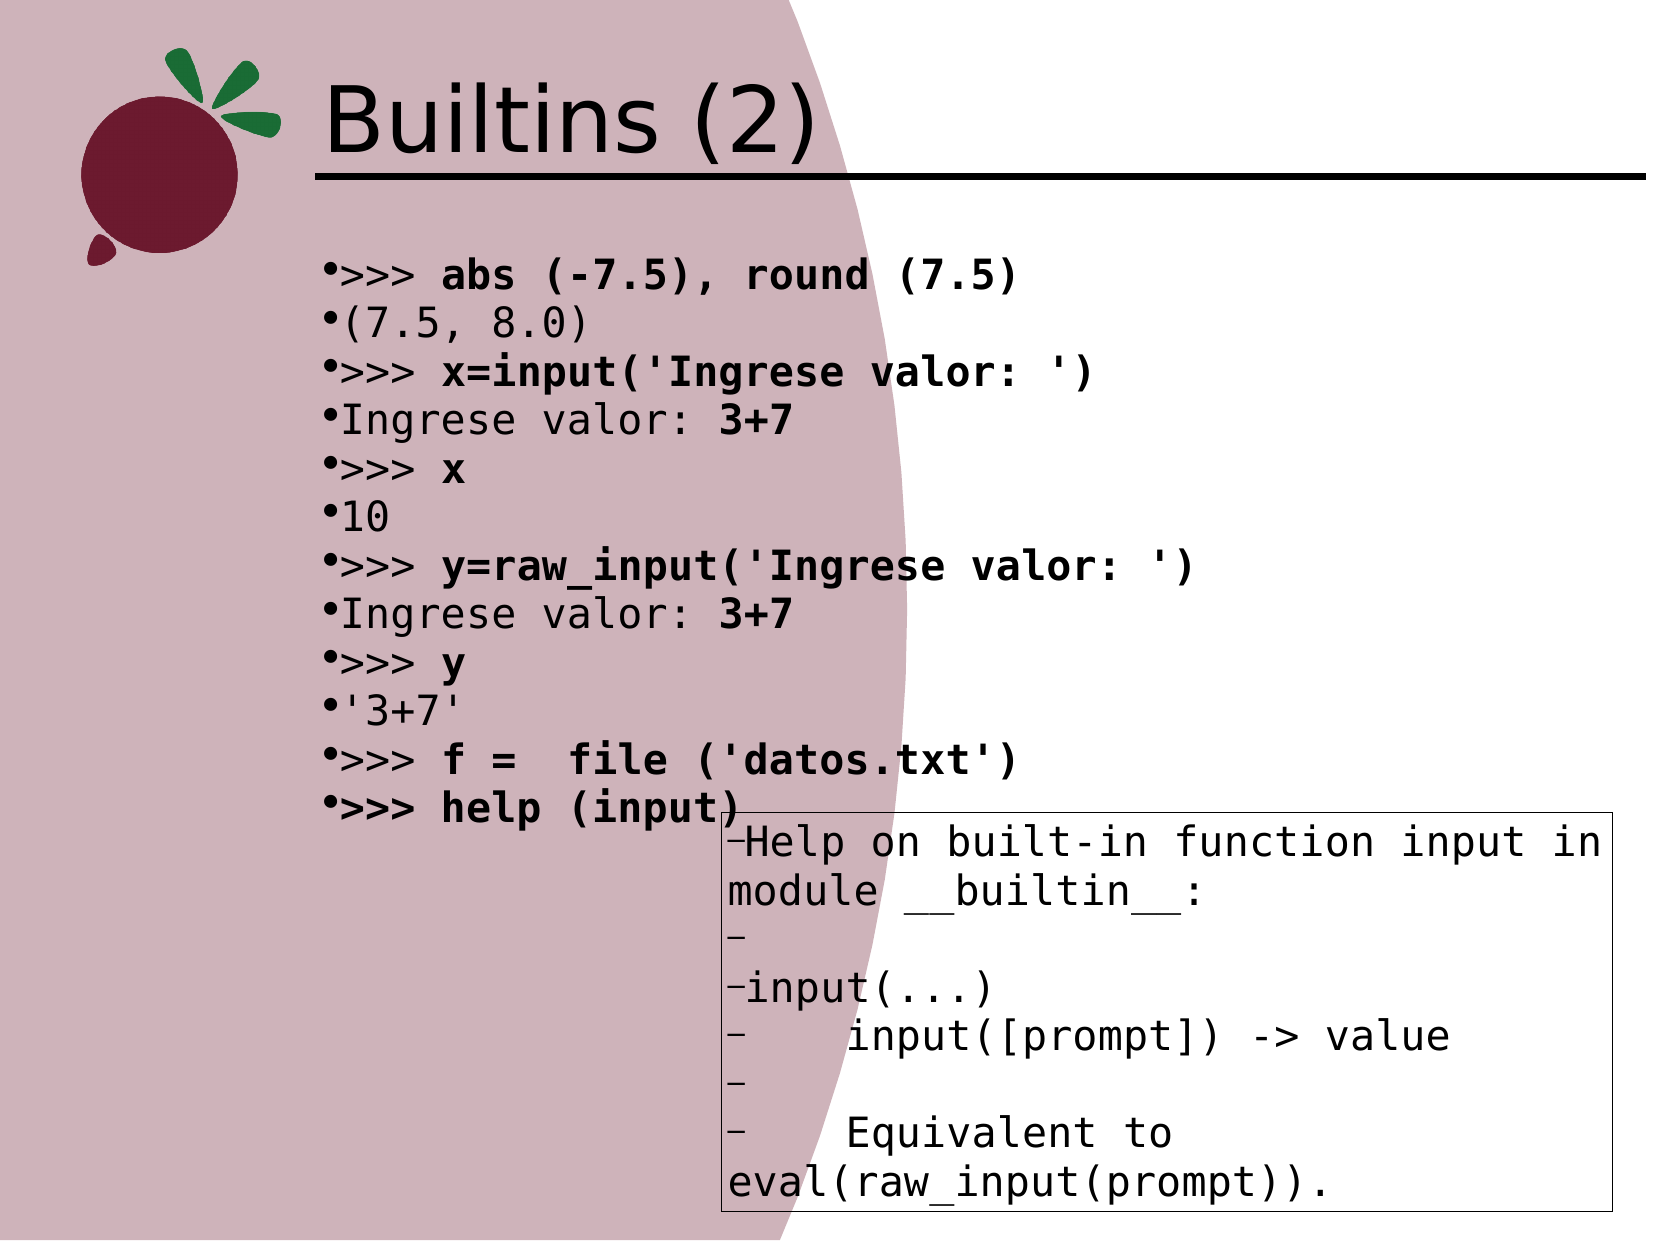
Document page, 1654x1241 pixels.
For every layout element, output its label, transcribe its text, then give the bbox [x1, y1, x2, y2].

title Builtins (2) [322, 65, 1565, 177]
picture [81, 48, 281, 266]
list >>> abs (-7.5), round (7.5) (7.5, 8.0) >>> x=input('Ingrese valor: ') Ingrese valor: 3+7 >>> x 10 >>> y=raw_input('Ingrese valor: ') Ingrese valor: 3+7 >>> y '3+7' >>> f = file ('datos.txt') >>> help (input) [322, 250, 1565, 1175]
text_box Help on built-in function input in module __builtin__: input(...) input([prompt]) -> value Equivalent to eval(raw_input(prompt)). [721, 812, 1613, 1212]
